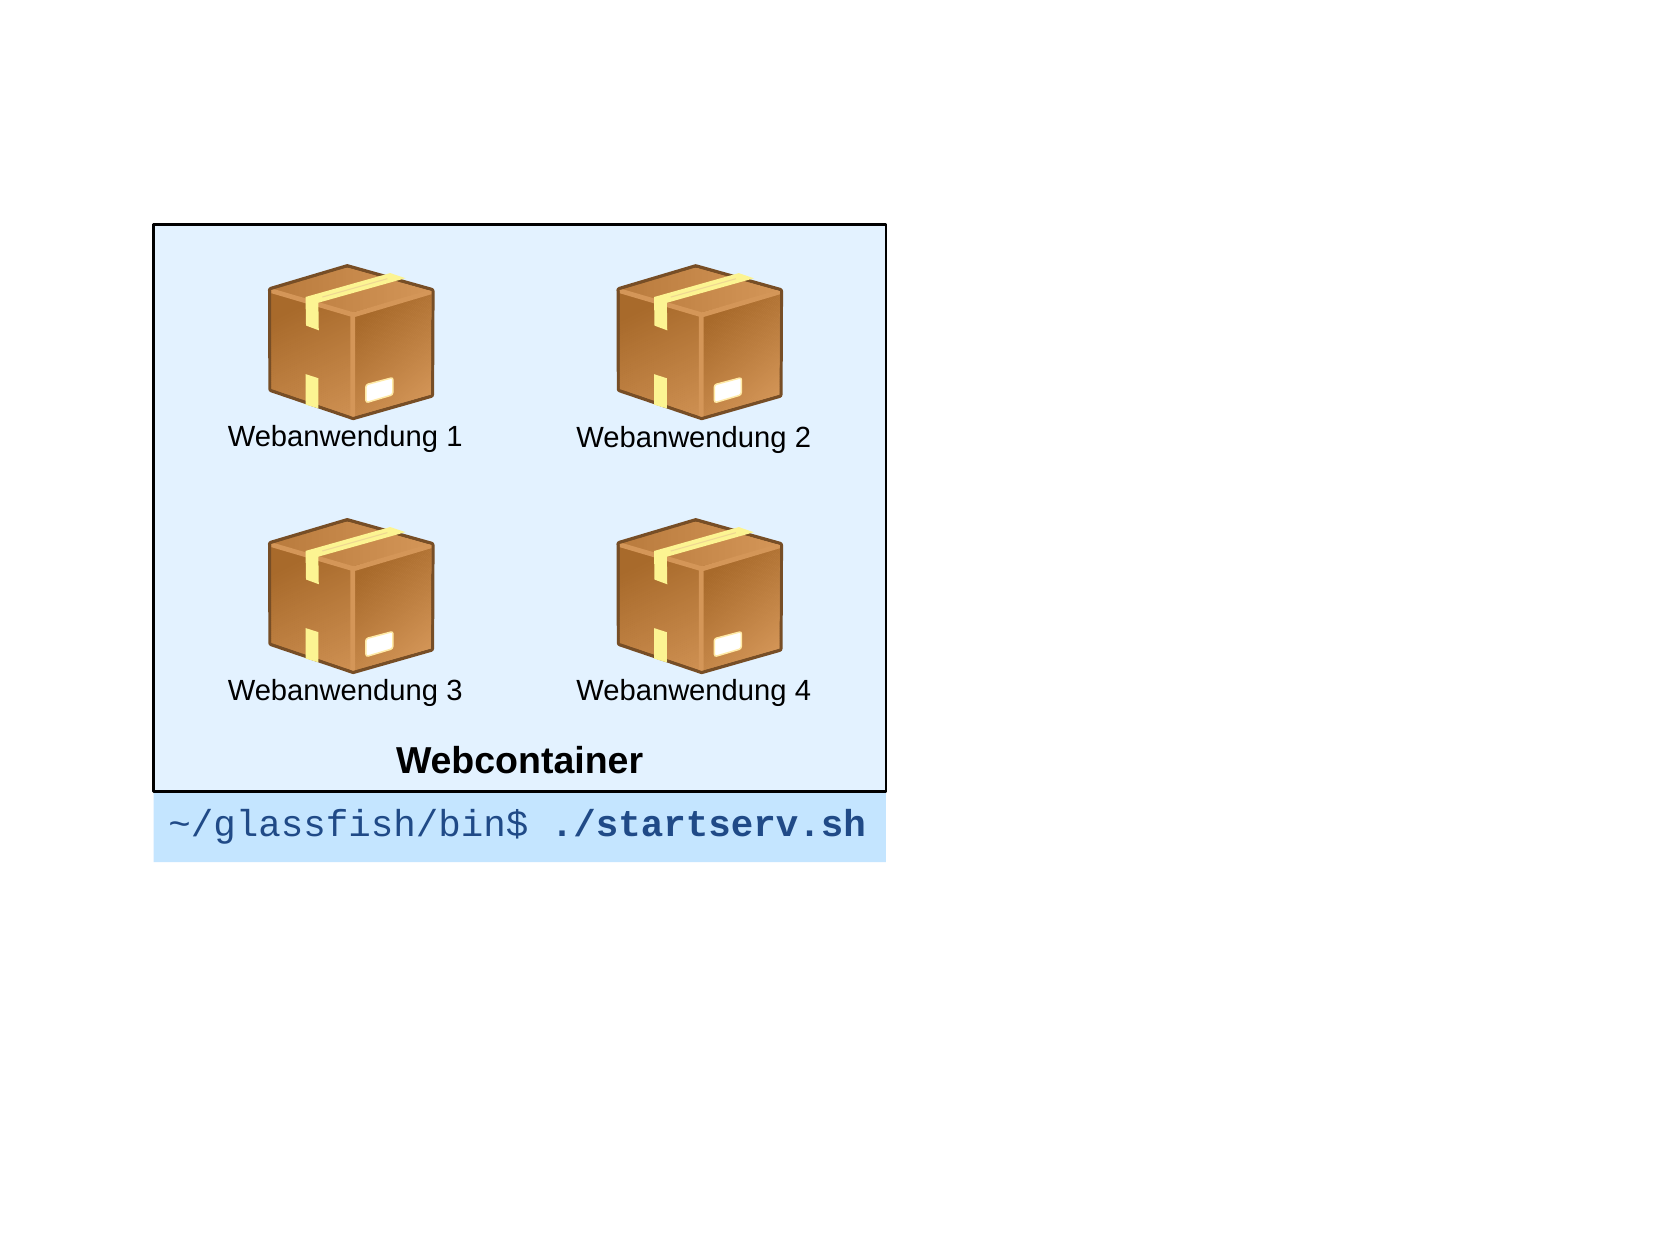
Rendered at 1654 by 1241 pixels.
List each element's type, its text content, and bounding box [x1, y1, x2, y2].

picture [228, 228, 463, 413]
picture [228, 482, 463, 666]
text_box Webanwendung 3 [213, 666, 478, 715]
text_box [153, 224, 886, 732]
text_box Webcontainer [153, 732, 886, 790]
text_box Webanwendung 2 [561, 413, 827, 461]
picture [576, 228, 811, 413]
picture [576, 482, 811, 667]
text_box Webanwendung 4 [561, 667, 827, 715]
text_box ~/glassfish/bin$ ./startserv.sh [153, 798, 881, 856]
text_box Webanwendung 1 [213, 413, 478, 461]
text_box [153, 790, 886, 863]
